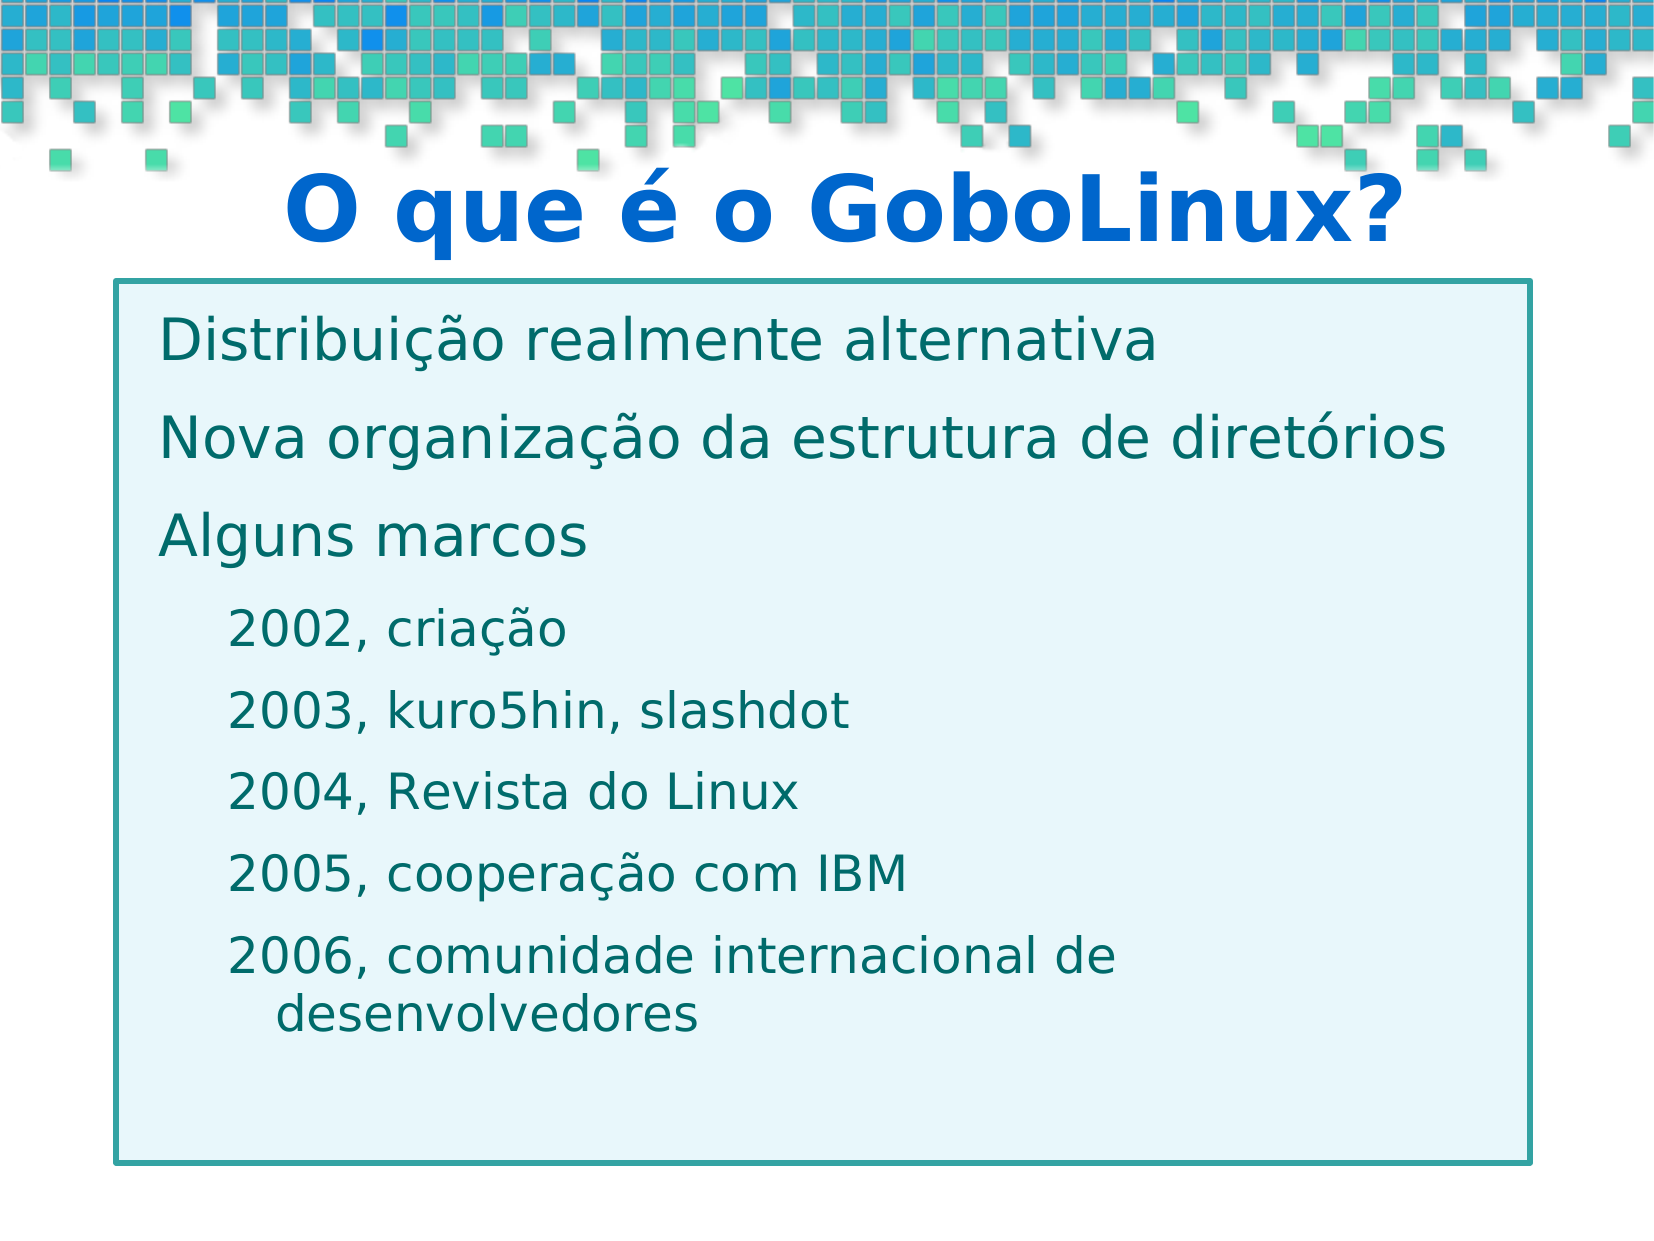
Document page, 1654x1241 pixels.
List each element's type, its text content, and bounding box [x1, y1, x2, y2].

picture [0, 0, 1654, 185]
title O que é o GoboLinux? [112, 132, 1581, 287]
list Distribuição realmente alternativa Nova organização da estrutura de diretórios Alguns marcos 2002, criação 2003, kuro5hin, slashdot 2004, Revista do Linux 2005, cooperação com IBM 2006, comunidade internacional de desenvolvedores [133, 306, 1546, 1160]
